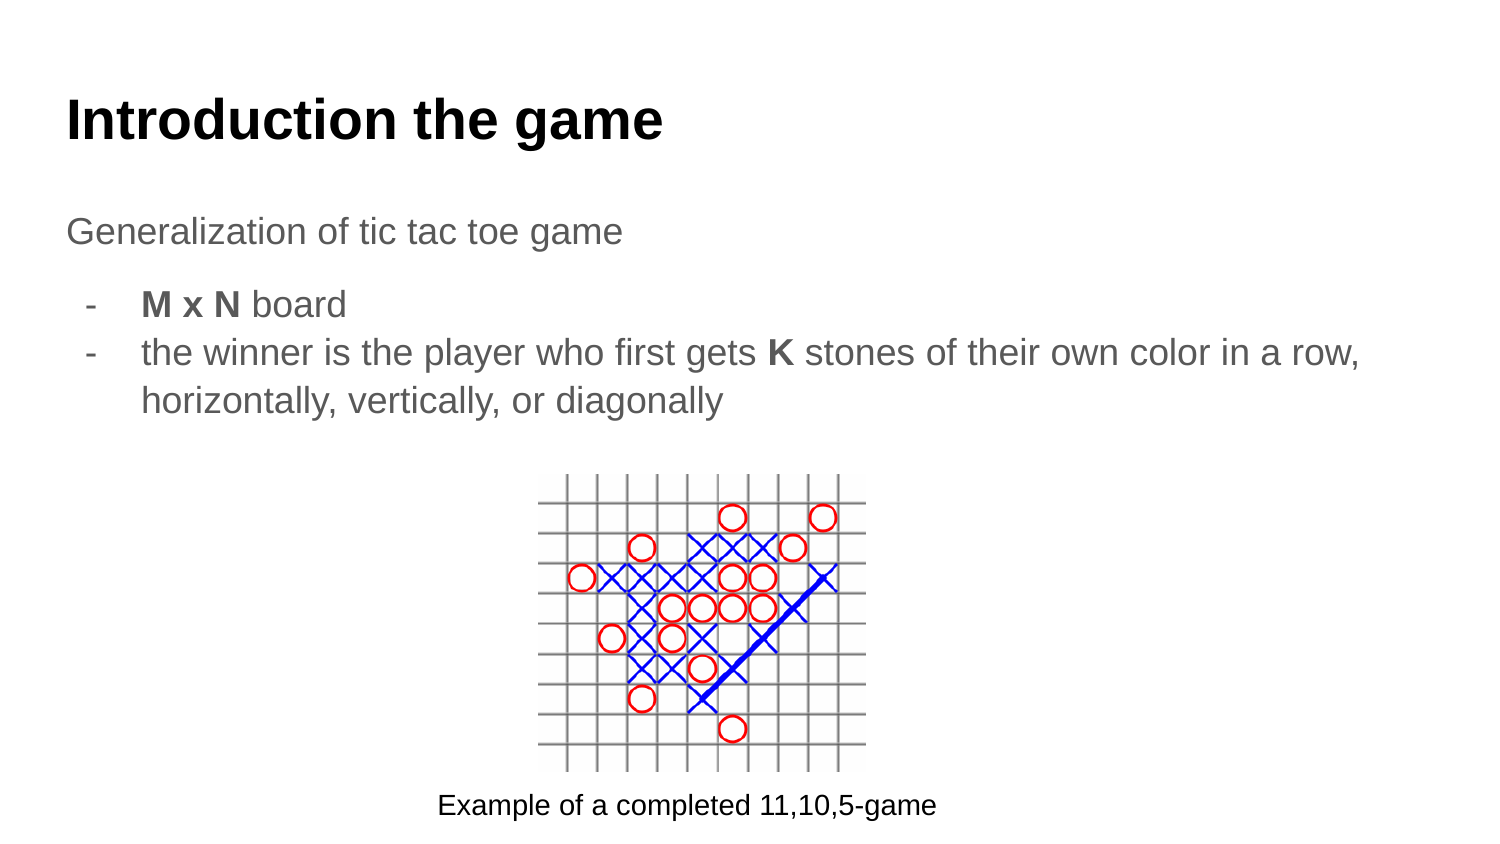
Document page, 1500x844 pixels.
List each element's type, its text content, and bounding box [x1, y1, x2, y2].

picture [538, 474, 866, 771]
list Generalization of tic tac toe game M x N board the winner is the player who first gets K stones of their own color in a row, horizontally, vertically, or diagonally [51, 189, 1449, 750]
text_box Example of a completed 11,10,5-game [422, 771, 1500, 837]
title Introduction the game [51, 72, 1449, 167]
